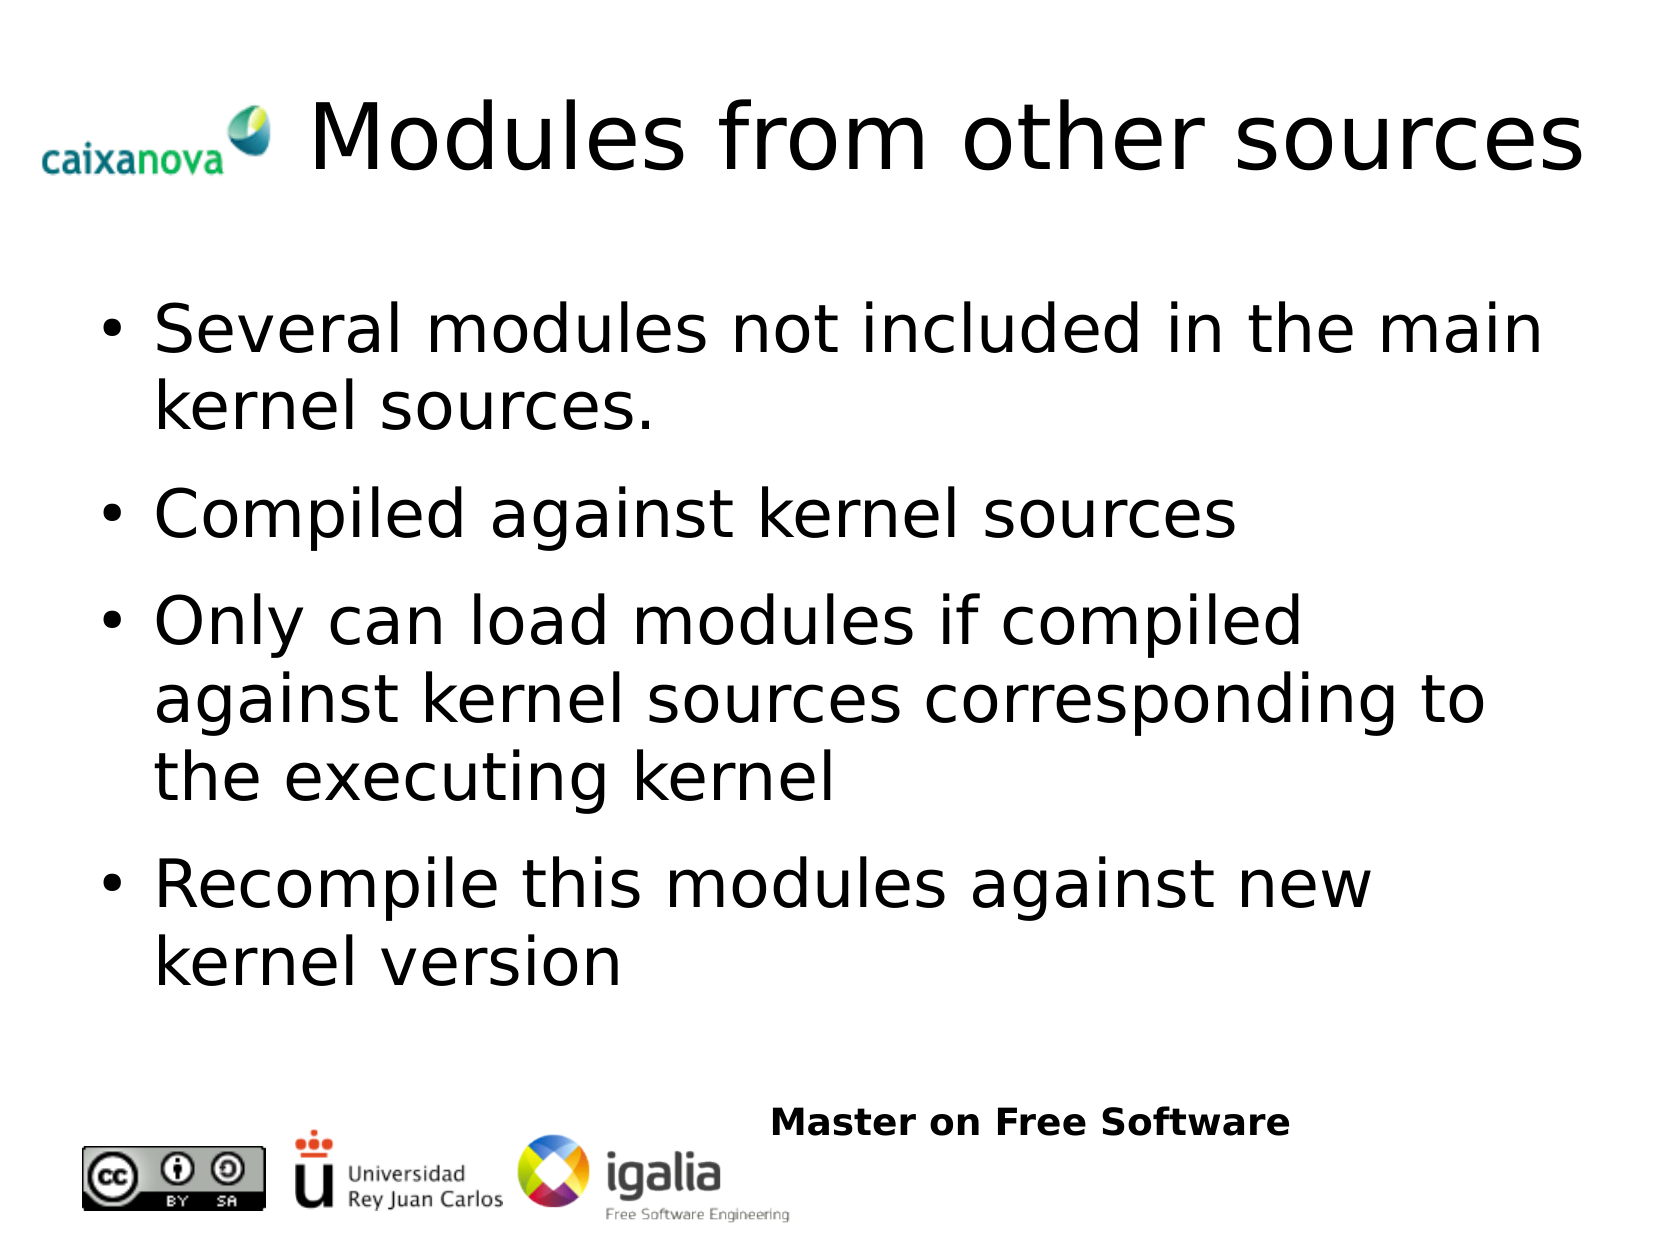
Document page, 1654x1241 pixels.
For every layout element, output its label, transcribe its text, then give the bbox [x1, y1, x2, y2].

list Several modules not included in the main kernel sources. Compiled against kernel sources Only can load modules if compiled against kernel sources corresponding to the executing kernel Recompile this modules against new kernel version [82, 290, 1571, 1093]
title Modules from other sources [295, 38, 1601, 237]
picture [295, 1121, 811, 1235]
picture [29, 73, 284, 207]
picture [82, 1146, 266, 1211]
